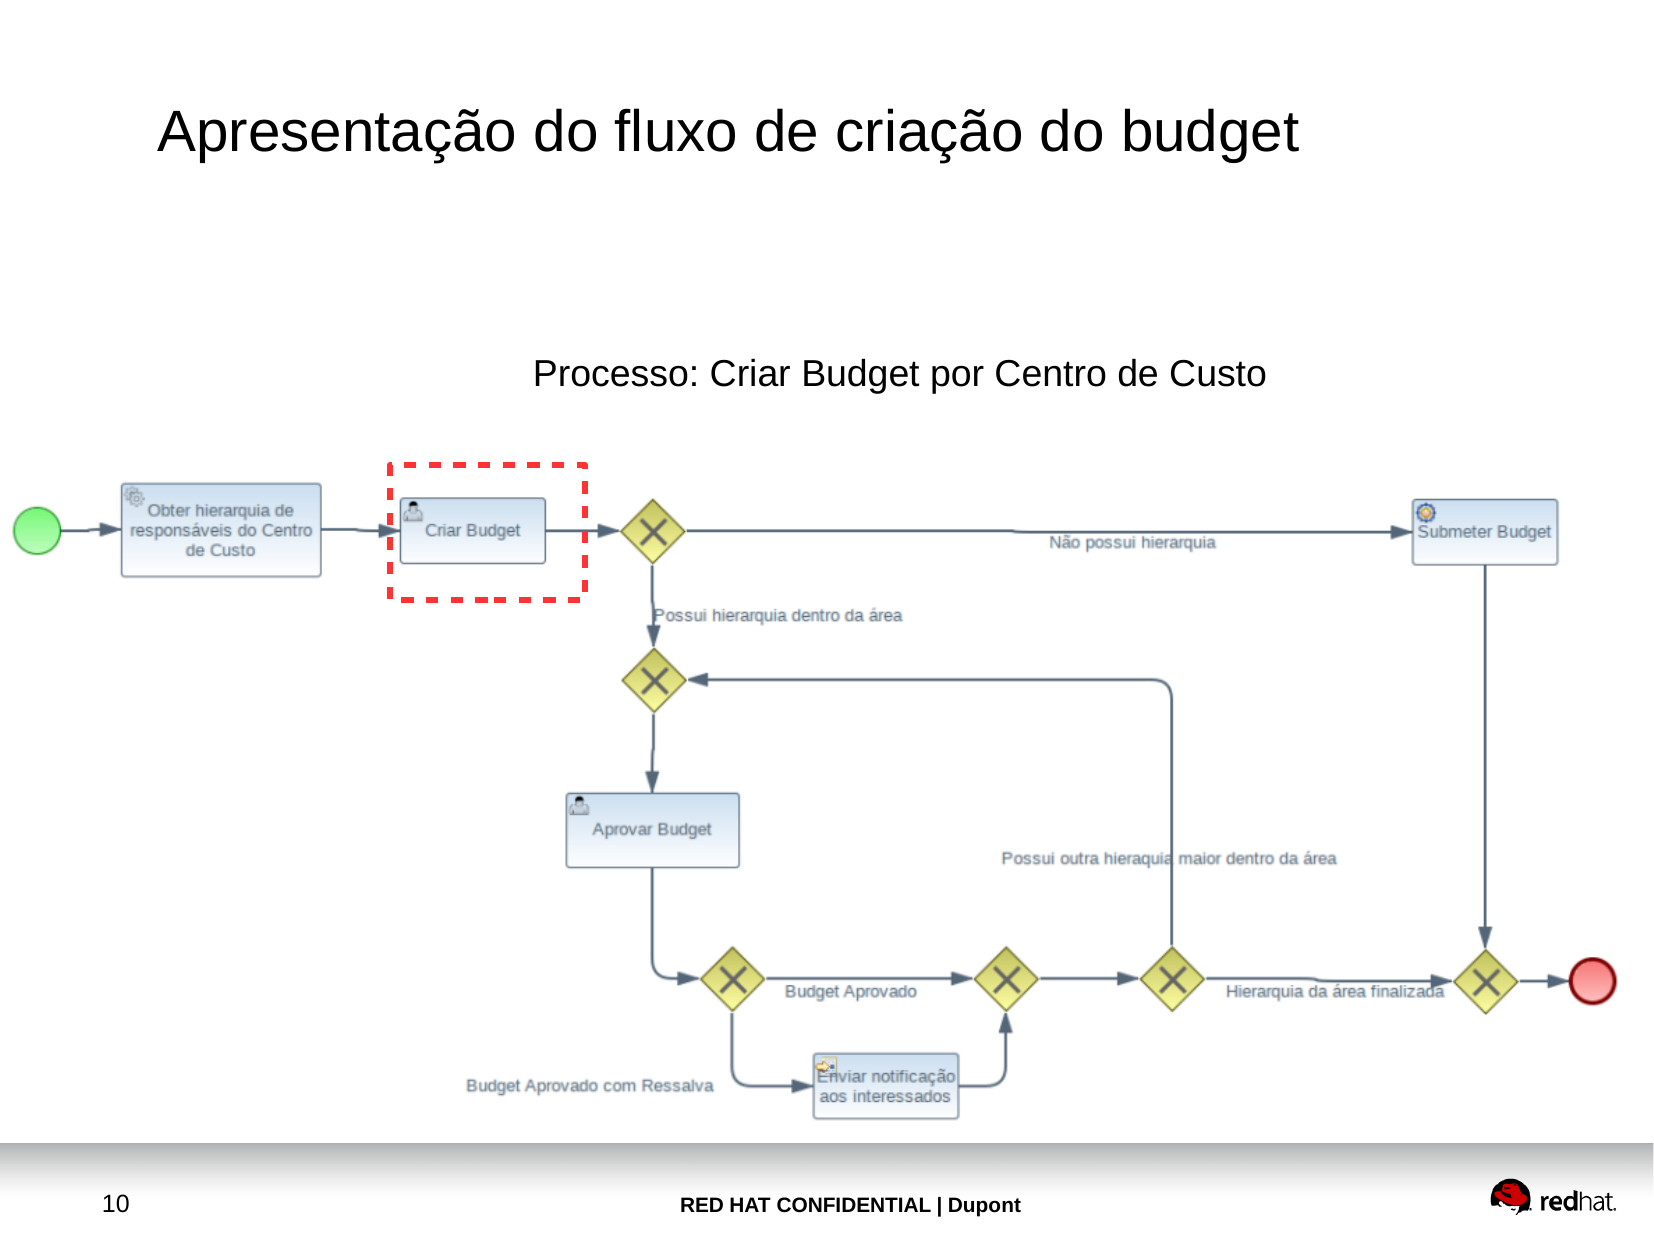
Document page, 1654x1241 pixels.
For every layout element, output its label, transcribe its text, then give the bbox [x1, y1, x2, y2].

picture [0, 1143, 1654, 1241]
picture [0, 446, 1654, 1141]
text_box Processo: Criar Budget por Centro de Custo [518, 345, 1293, 402]
text_box Apresentação do fluxo de criação do budget [82, 37, 1571, 226]
